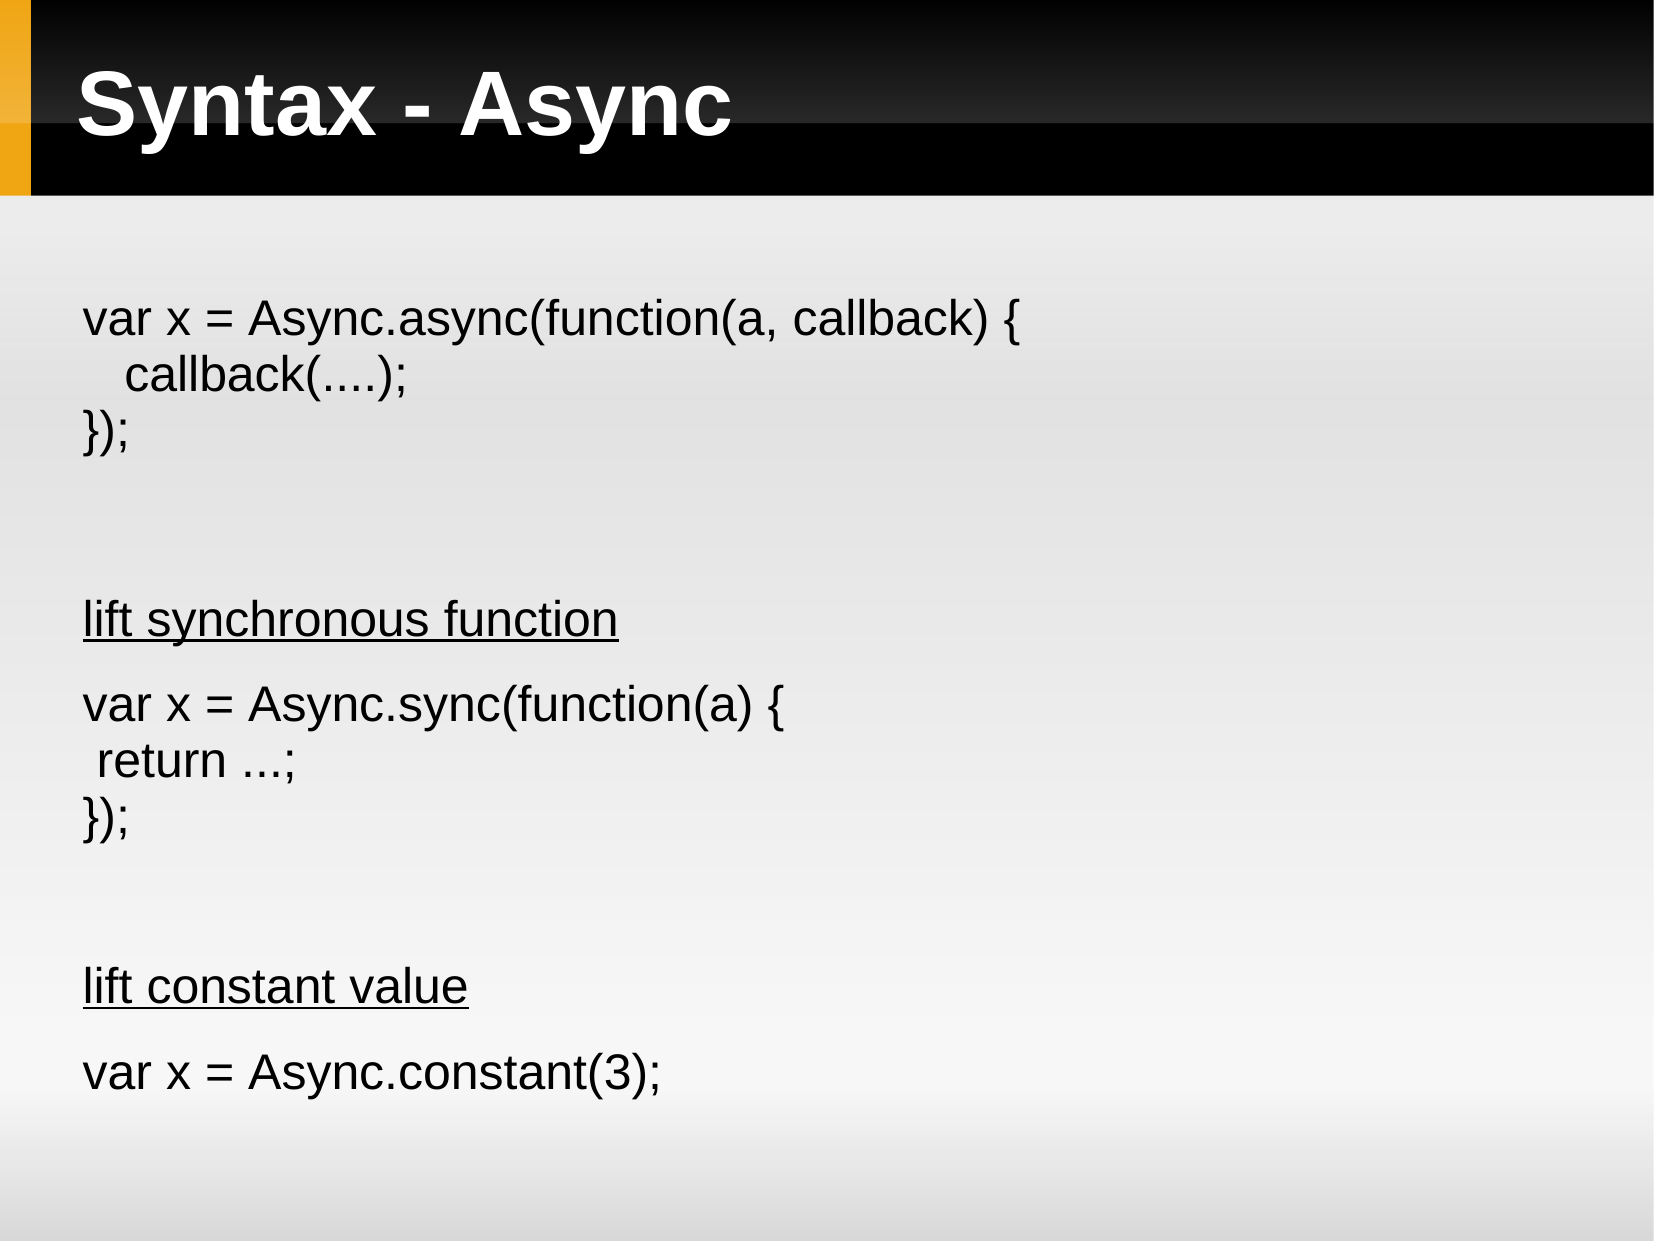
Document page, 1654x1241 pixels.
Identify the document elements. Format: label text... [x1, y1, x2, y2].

list var x = Async.async(function(a, callback) { callback(....); }); lift synchronous function var x = Async.sync(function(a) { return ...; }); lift constant value var x = Async.constant(3); [82, 290, 1571, 1109]
title Syntax - Async [76, 0, 1565, 208]
picture [0, 0, 1654, 1241]
